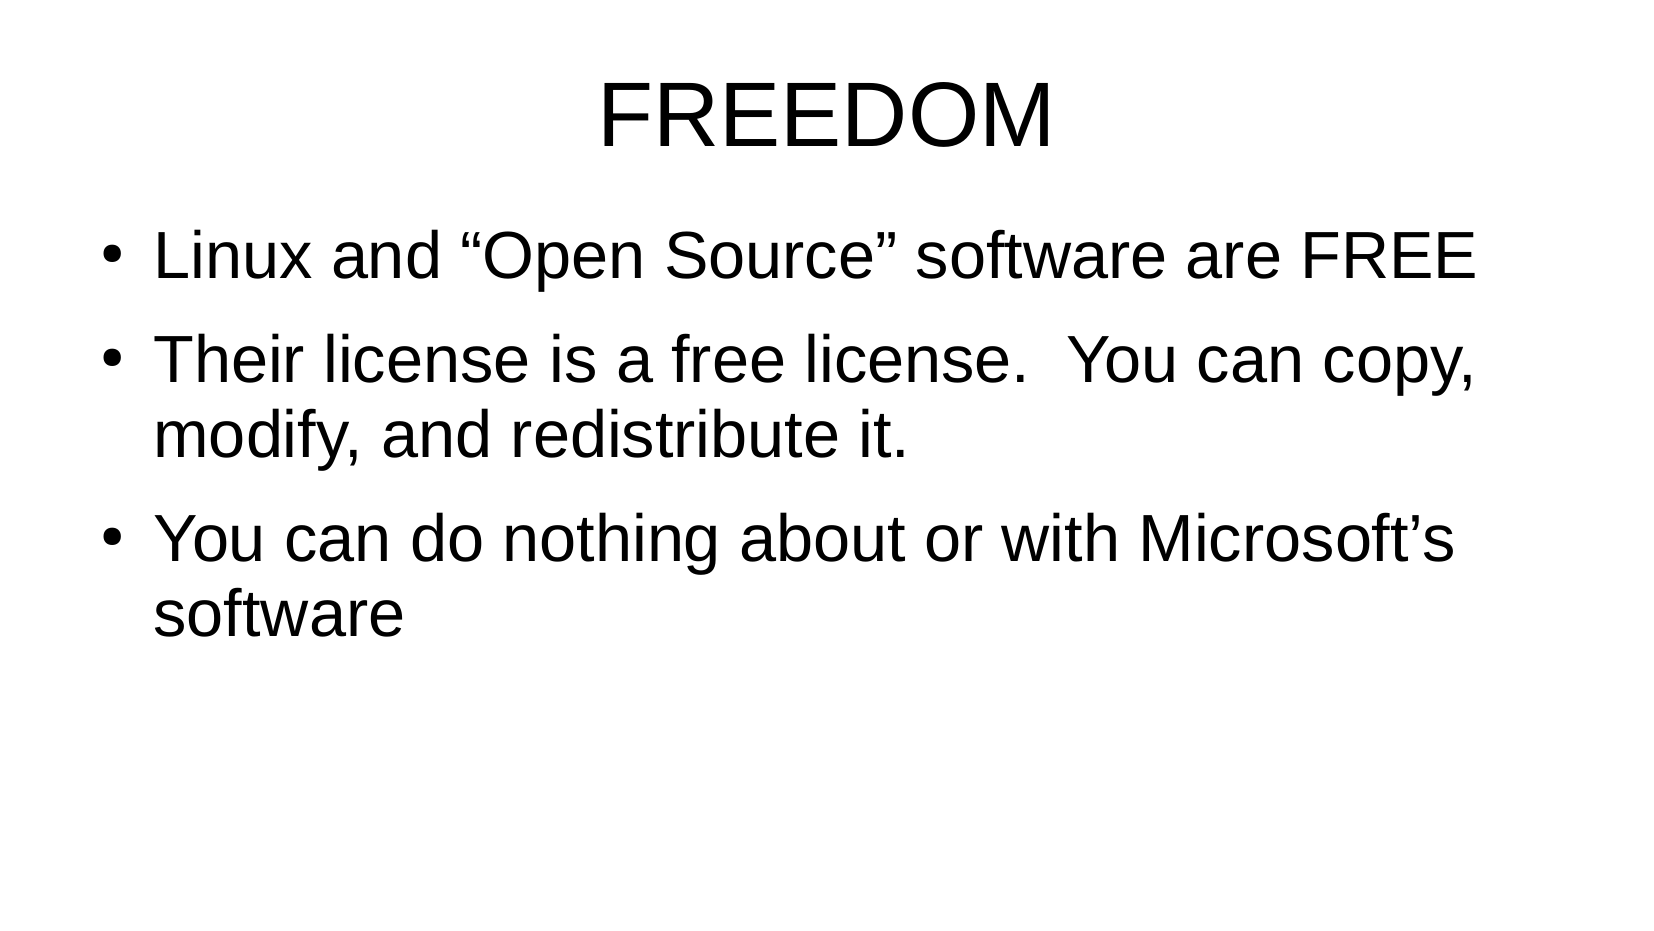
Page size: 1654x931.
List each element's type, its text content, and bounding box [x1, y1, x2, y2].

list Linux and “Open Source” software are FREE Their license is a free license. You can copy, modify, and redistribute it. You can do nothing about or with Microsoft’s software [82, 217, 1571, 758]
title FREEDOM [82, 37, 1571, 193]
